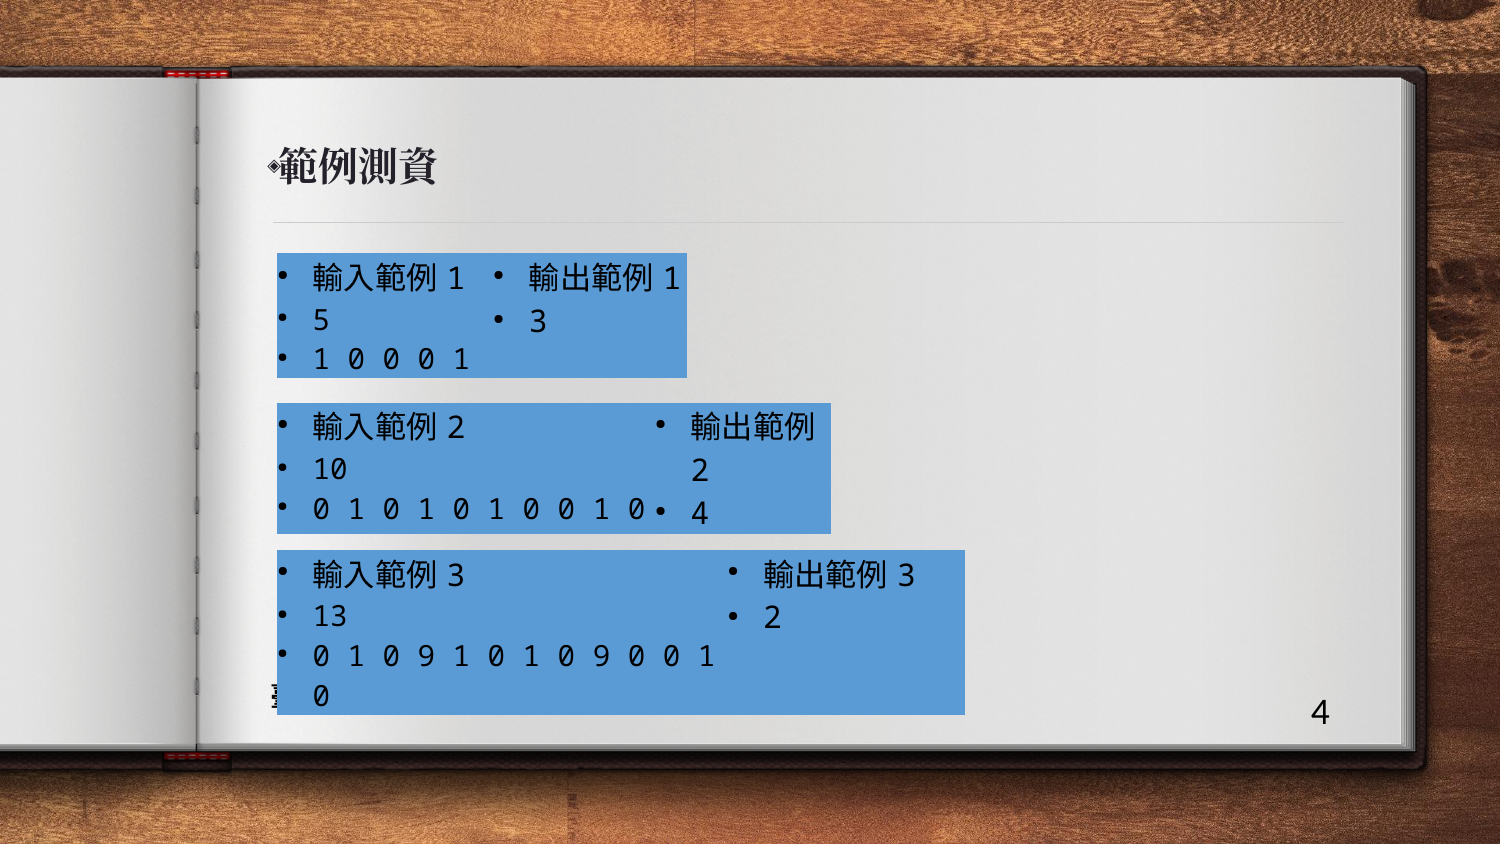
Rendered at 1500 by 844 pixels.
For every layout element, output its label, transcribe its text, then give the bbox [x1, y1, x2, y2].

text_box [1295, 672, 1386, 737]
table_header 輸入範例2 10 0 1 0 1 0 1 0 0 1 0 [277, 403, 655, 534]
table_header 輸出範例1 3 [493, 253, 687, 378]
table_header 輸出範例2 4 [655, 403, 831, 534]
table_header 輸入範例1 5 1 0 0 0 1 [277, 253, 493, 378]
table_header 輸出範例3 2 [728, 550, 965, 715]
table_header 輸入範例3 13 0 1 0 9 1 0 1 0 9 0 0 1 0 [277, 550, 728, 715]
list 範例測資 [252, 126, 1194, 205]
